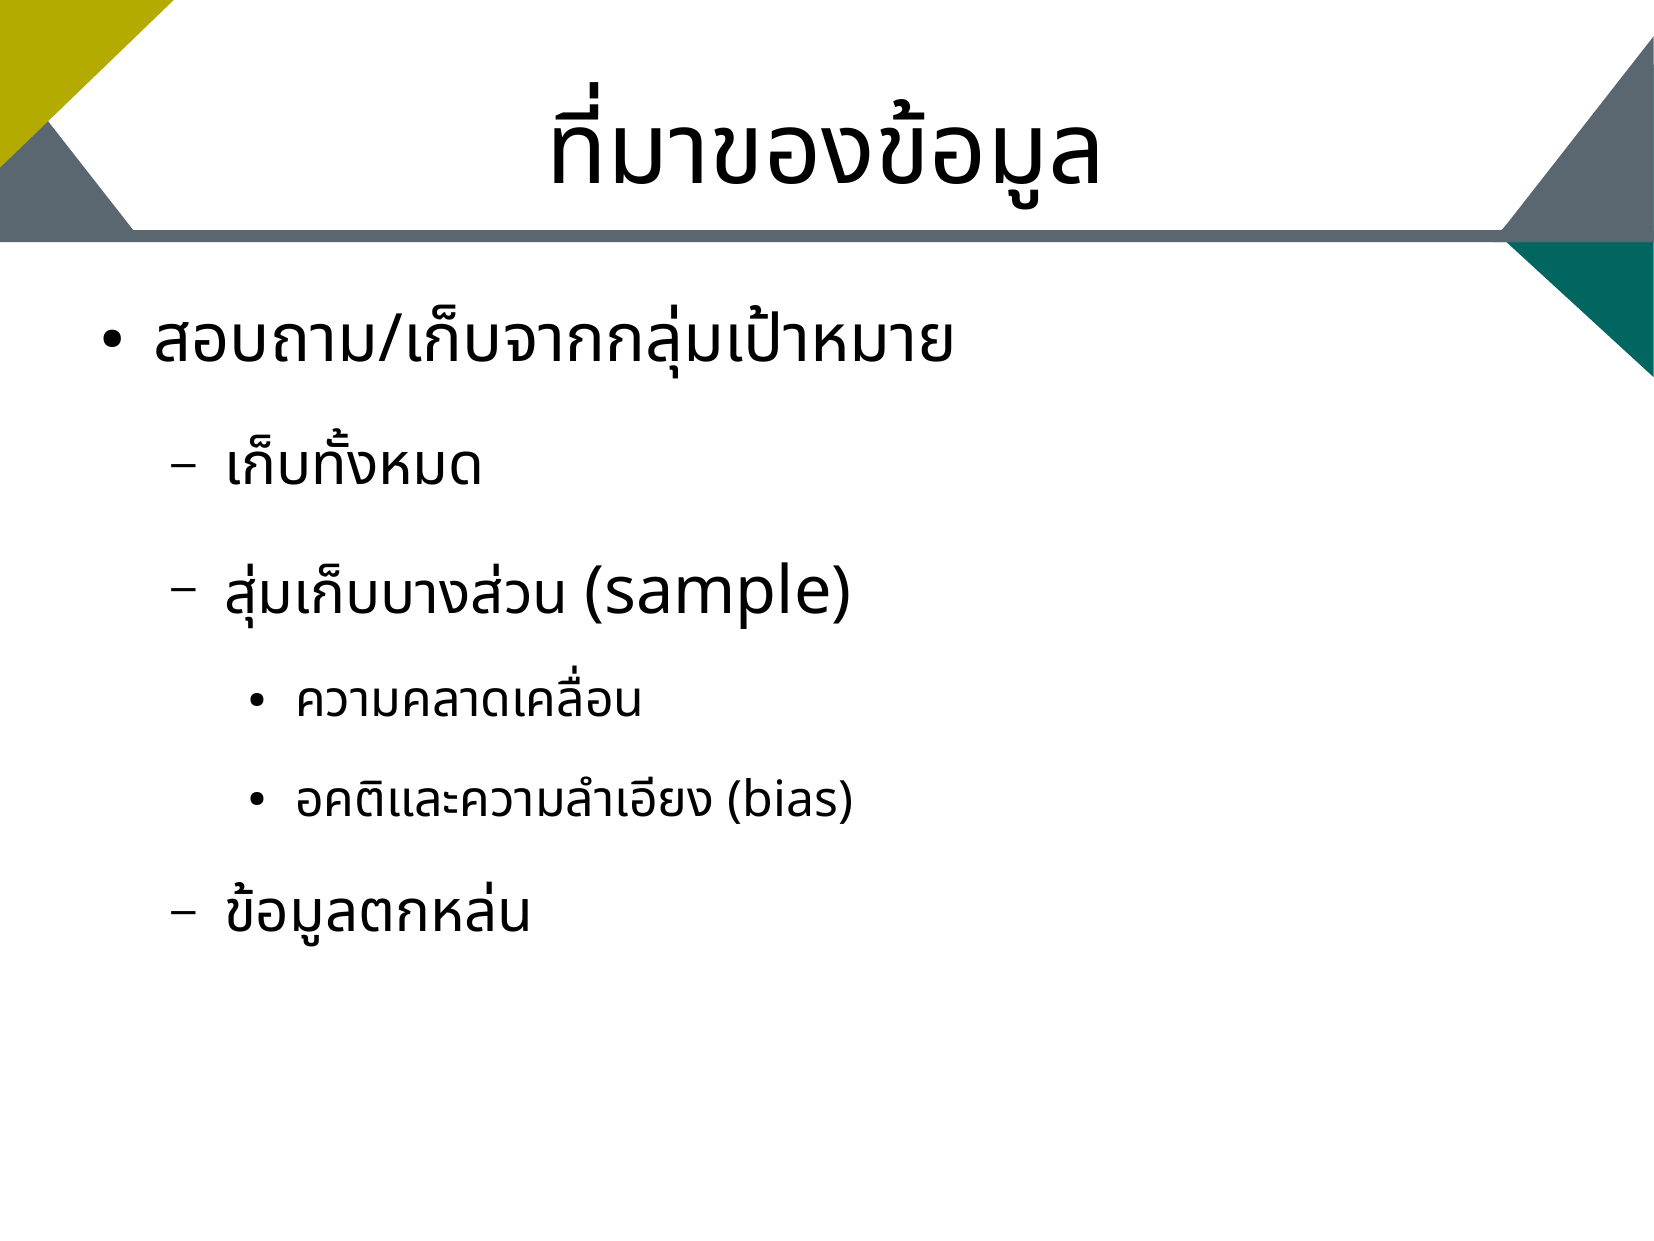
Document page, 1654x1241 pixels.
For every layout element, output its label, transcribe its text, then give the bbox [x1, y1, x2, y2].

title ที่มาของข้อมูล [82, 49, 1571, 257]
list สอบถาม/เก็บจากกลุ่มเป้าหมาย เก็บทั้งหมด สุ่มเก็บบางส่วน (sample) ความคลาดเคลื่อน อคติและความลำเอียง (bias) ข้อมูลตกหล่น [82, 290, 1571, 1108]
